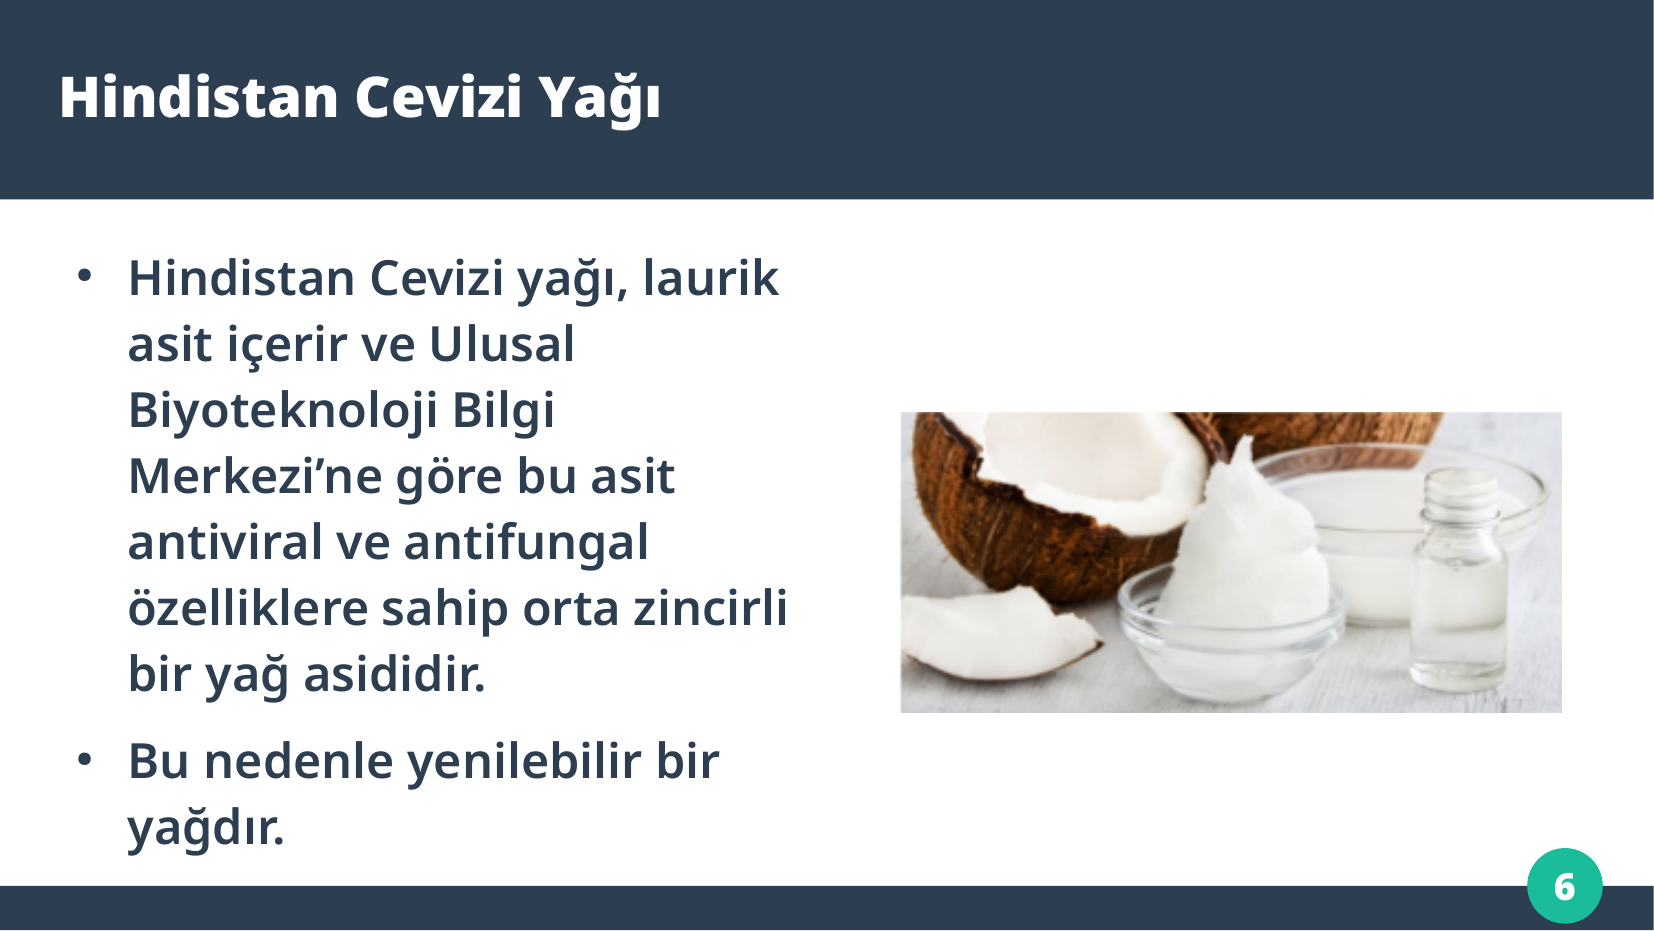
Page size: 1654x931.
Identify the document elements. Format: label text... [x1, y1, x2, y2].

title Hindistan Cevizi Yağı [59, 37, 1595, 155]
list Hindistan Cevizi yağı, laurik asit içerir ve Ulusal Biyoteknoloji Bilgi Merkezi’ne göre bu asit antiviral ve antifungal özelliklere sahip orta zincirli bir yağ asididir. Bu nedenle yenilebilir bir yağdır. [59, 243, 809, 864]
picture [900, 412, 1562, 713]
